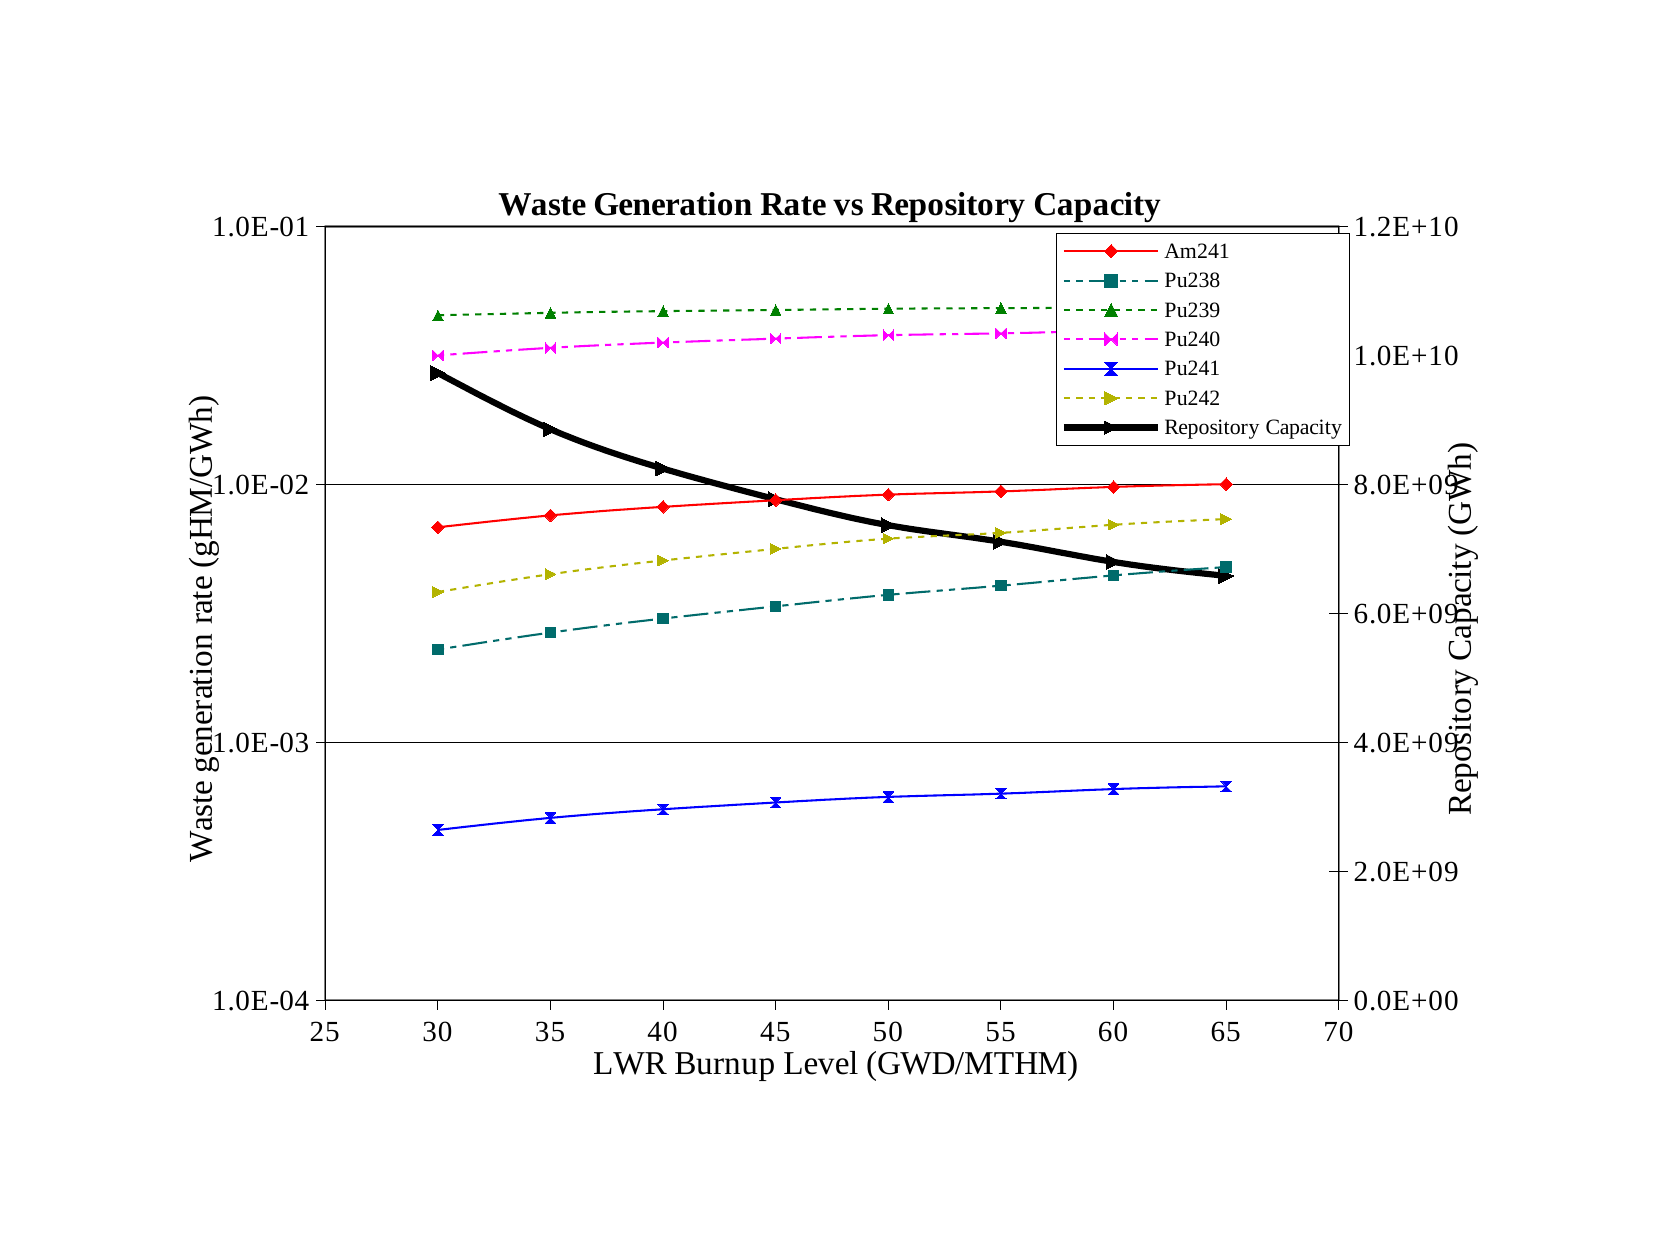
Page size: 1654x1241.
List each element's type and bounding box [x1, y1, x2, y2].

chart [172, 148, 1489, 1093]
